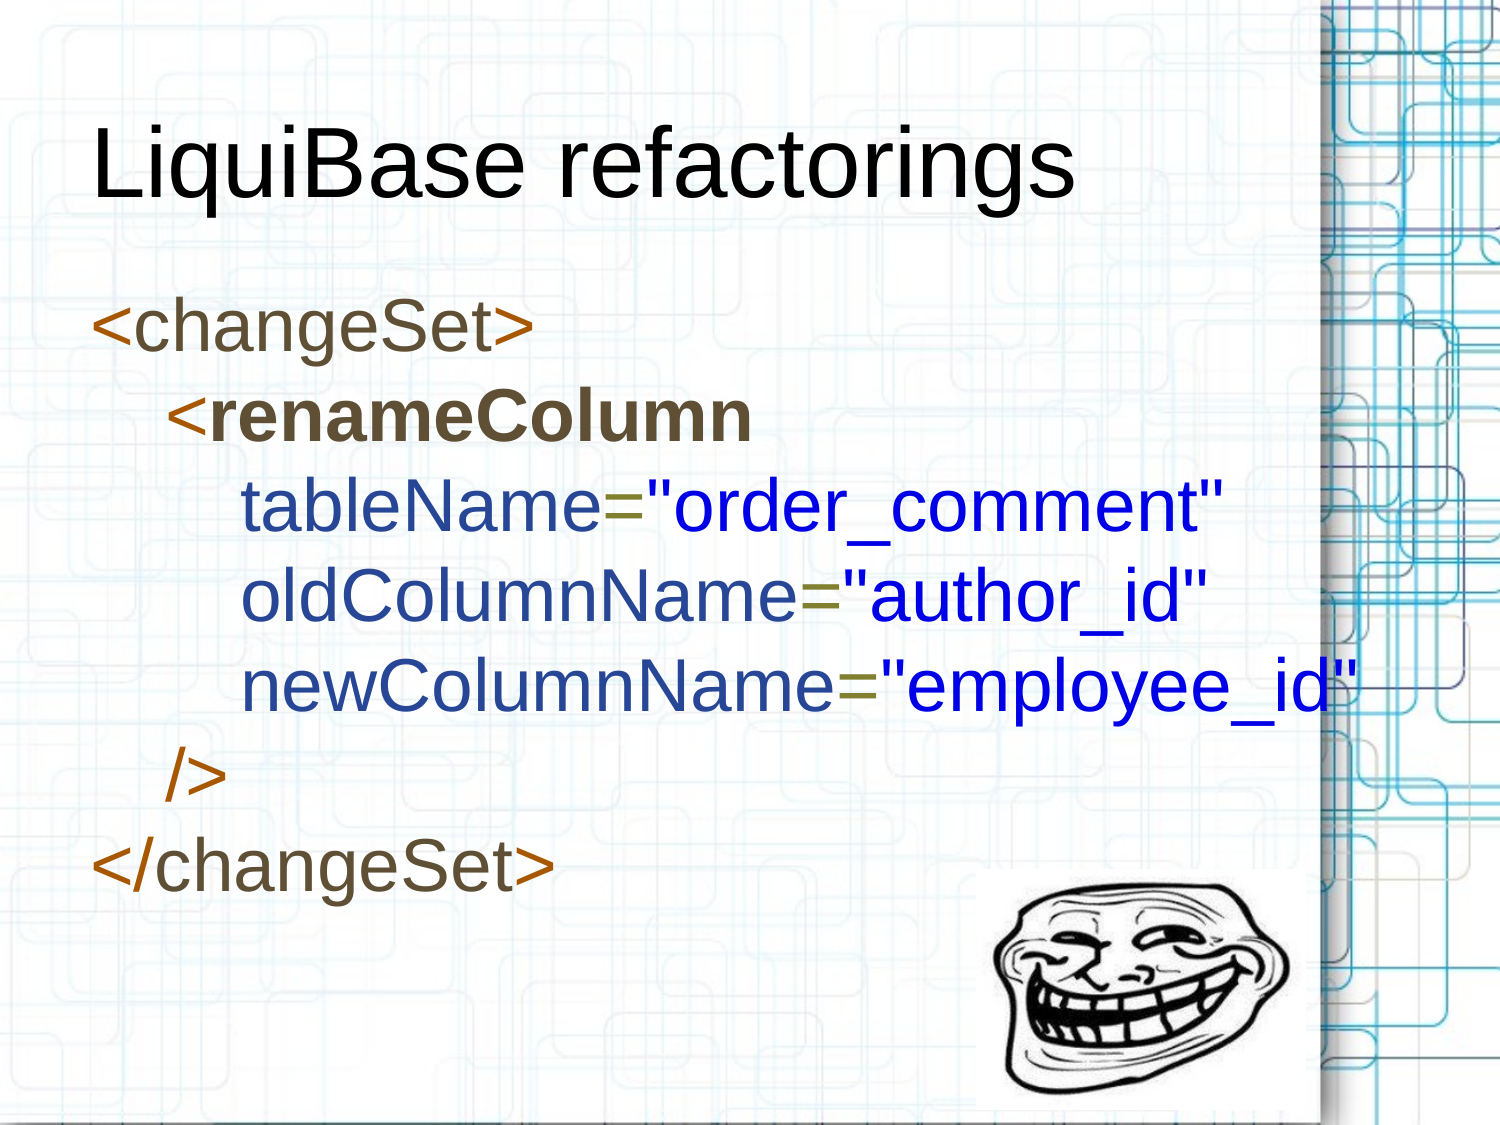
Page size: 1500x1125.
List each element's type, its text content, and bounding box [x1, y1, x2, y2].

picture [0, 0, 1500, 1125]
title LiquiBase refactorings [75, 45, 1425, 233]
list <changeSet> <renameColumn tableName="order_comment" oldColumnName="author_id" newColumnName="employee_id" /> </changeSet> [75, 244, 1425, 939]
